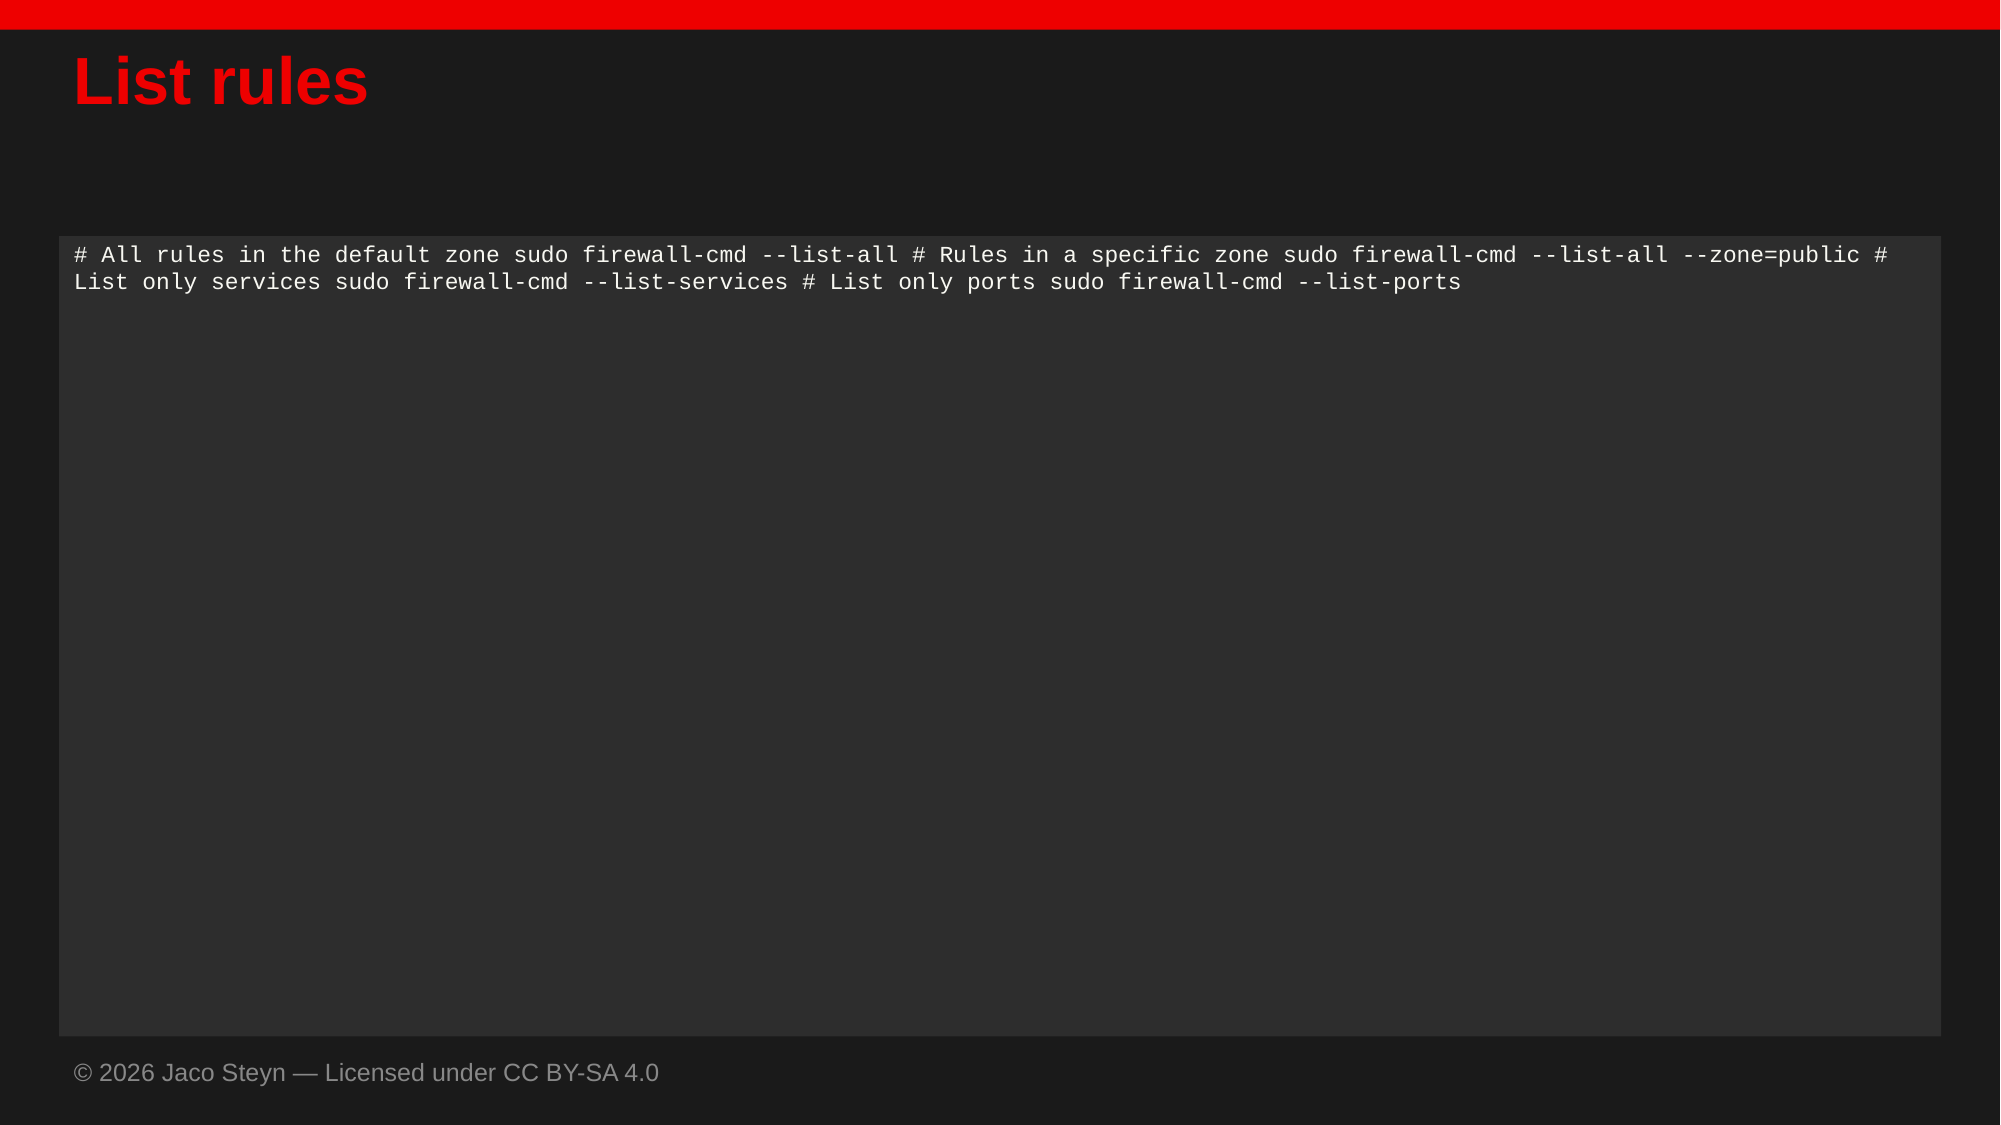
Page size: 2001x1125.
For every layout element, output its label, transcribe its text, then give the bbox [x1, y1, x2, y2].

text_box [0, 0, 2001, 30]
text_box List rules [59, 36, 1942, 208]
text_box © 2026 Jaco Steyn — Licensed under CC BY-SA 4.0 [59, 1051, 1942, 1093]
text_box # All rules in the default zone sudo firewall-cmd --list-all # Rules in a specific zone sudo firewall-cmd --list-all --zone=public # List only services sudo firewall-cmd --list-services # List only ports sudo firewall-cmd --list-ports [59, 236, 1942, 1037]
